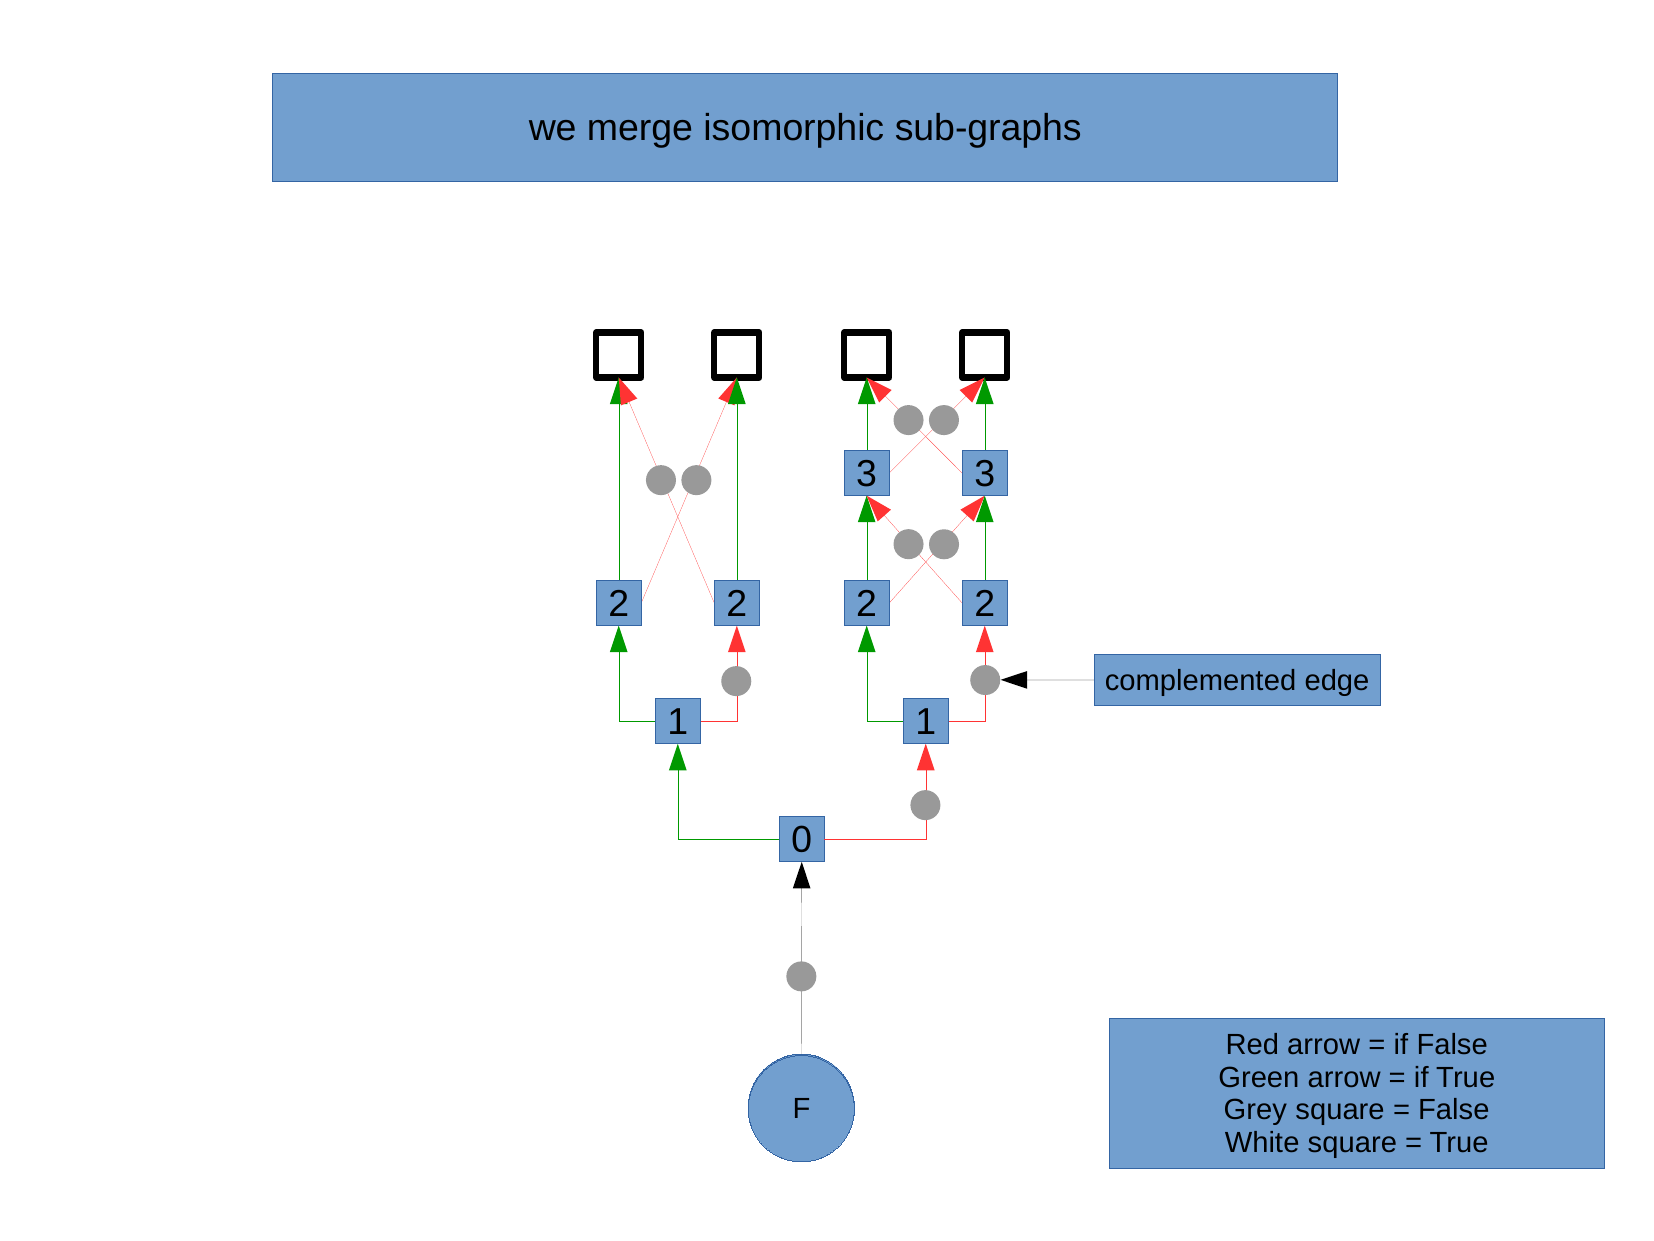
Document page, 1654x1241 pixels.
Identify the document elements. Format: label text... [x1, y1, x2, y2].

text_box [681, 465, 712, 496]
text_box [721, 666, 752, 697]
text_box [714, 332, 760, 378]
text_box 2 [714, 580, 760, 626]
text_box F [748, 1055, 855, 1162]
text_box [645, 465, 677, 496]
text_box 2 [844, 580, 890, 626]
text_box 2 [962, 580, 1008, 626]
text_box [962, 332, 1008, 378]
text_box [786, 961, 817, 992]
text_box 2 [596, 580, 642, 626]
text_box 3 [844, 450, 890, 496]
text_box Red arrow = if False Green arrow = if True Grey square = False White square = True [1109, 1018, 1605, 1169]
text_box [910, 790, 941, 821]
text_box 1 [655, 698, 701, 744]
text_box complemented edge [1094, 654, 1381, 706]
text_box [844, 332, 890, 378]
text_box [893, 405, 924, 436]
text_box 0 [779, 816, 825, 862]
text_box [928, 529, 960, 560]
text_box 1 [903, 698, 949, 744]
text_box [596, 332, 642, 378]
text_box we merge isomorphic sub-graphs [272, 73, 1338, 182]
text_box [970, 665, 1001, 696]
text_box 3 [962, 450, 1008, 496]
text_box [928, 405, 959, 436]
text_box [893, 529, 924, 560]
